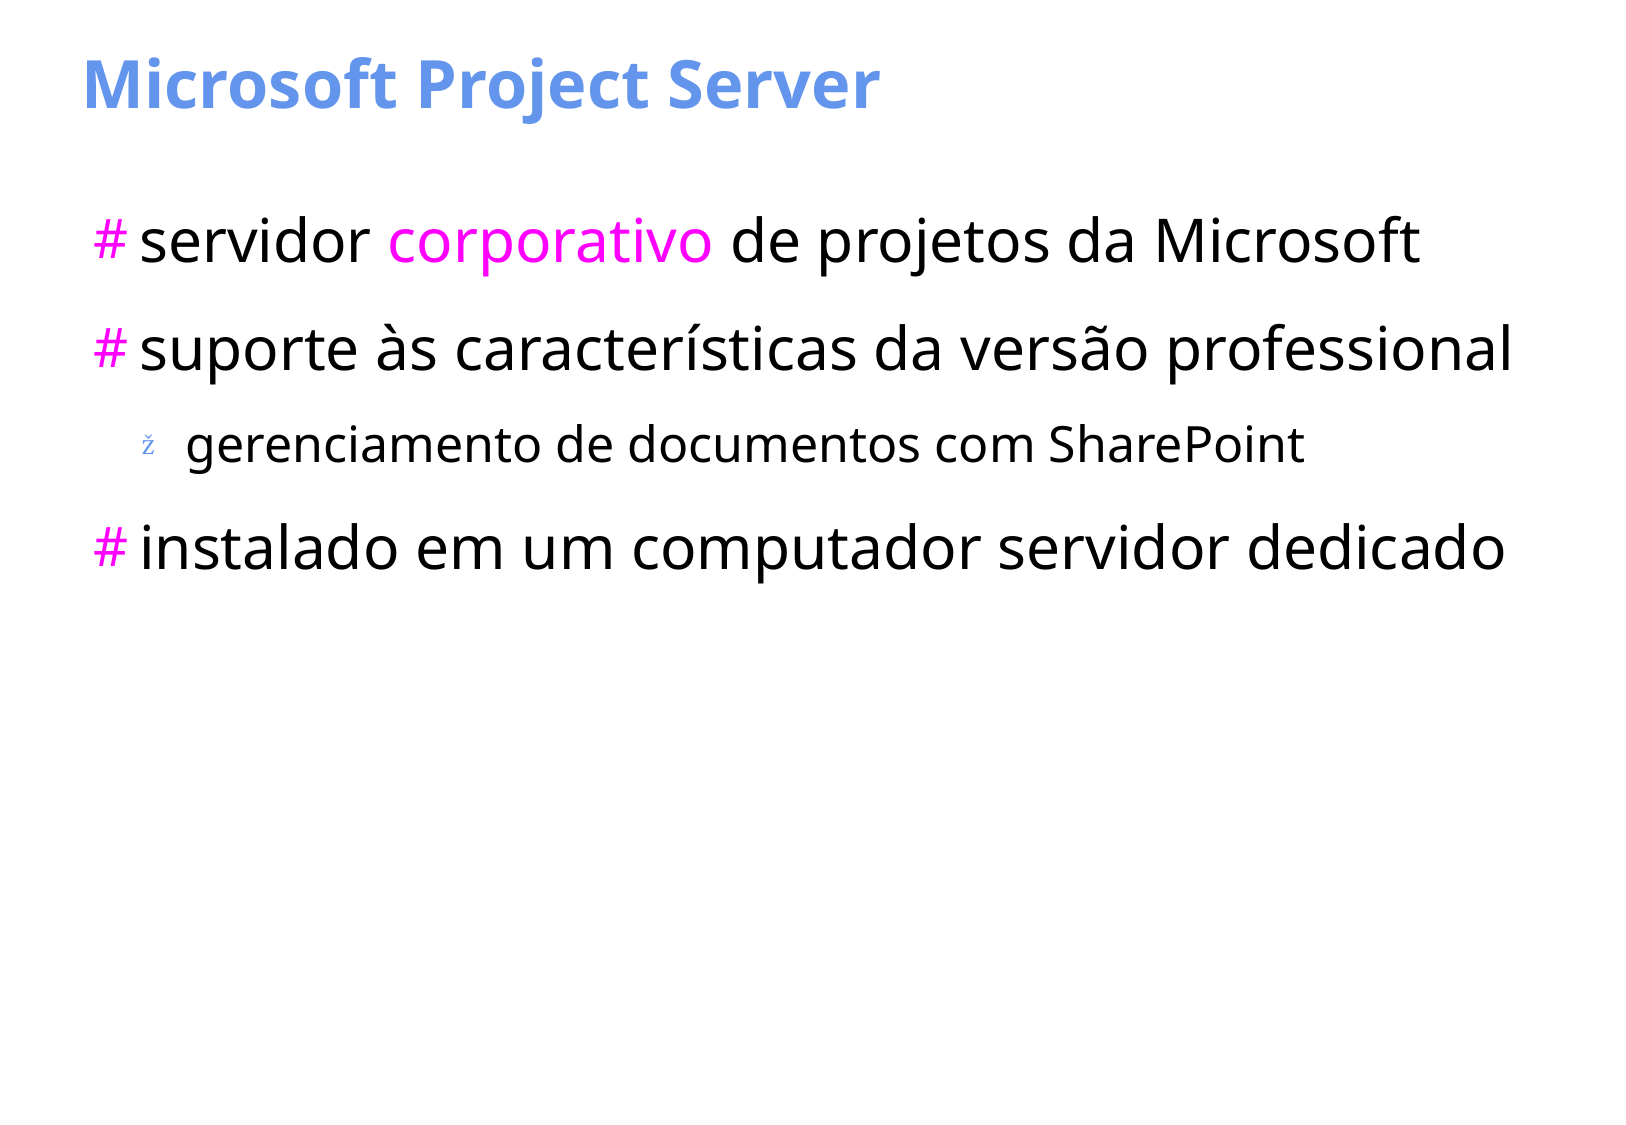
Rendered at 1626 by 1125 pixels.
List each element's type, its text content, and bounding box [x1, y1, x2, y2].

list servidor corporativo de projetos da Microsoft suporte às características da versão professional gerenciamento de documentos com SharePoint instalado em um computador servidor dedicado [81, 165, 1544, 1016]
title Microsoft Project Server [81, 41, 1544, 122]
